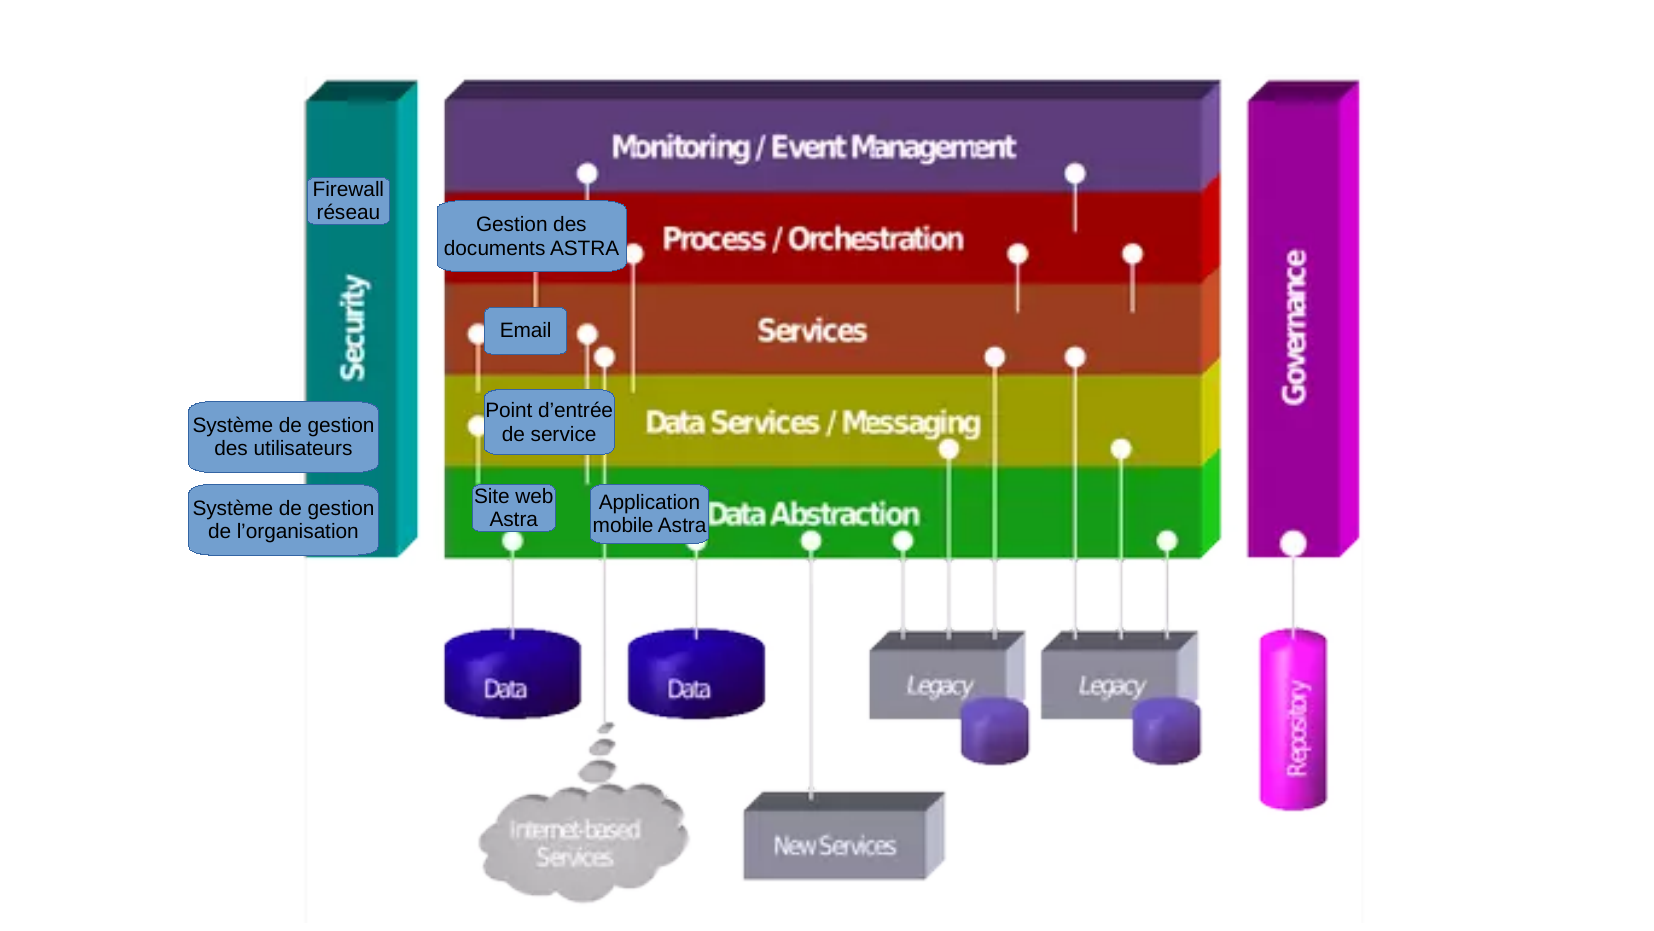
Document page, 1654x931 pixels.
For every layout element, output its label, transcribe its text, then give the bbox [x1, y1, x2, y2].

text_box Email [484, 307, 567, 355]
text_box Application mobile Astra [590, 484, 709, 544]
picture [271, 5, 1382, 923]
text_box Firewall réseau [307, 177, 390, 225]
text_box Gestion des documents ASTRA [437, 200, 627, 272]
text_box Système de gestion des utilisateurs [188, 401, 379, 473]
text_box Système de gestion de l’organisation [188, 484, 379, 556]
text_box Point d’entrée de service [484, 389, 615, 455]
text_box Site web Astra [472, 484, 556, 532]
